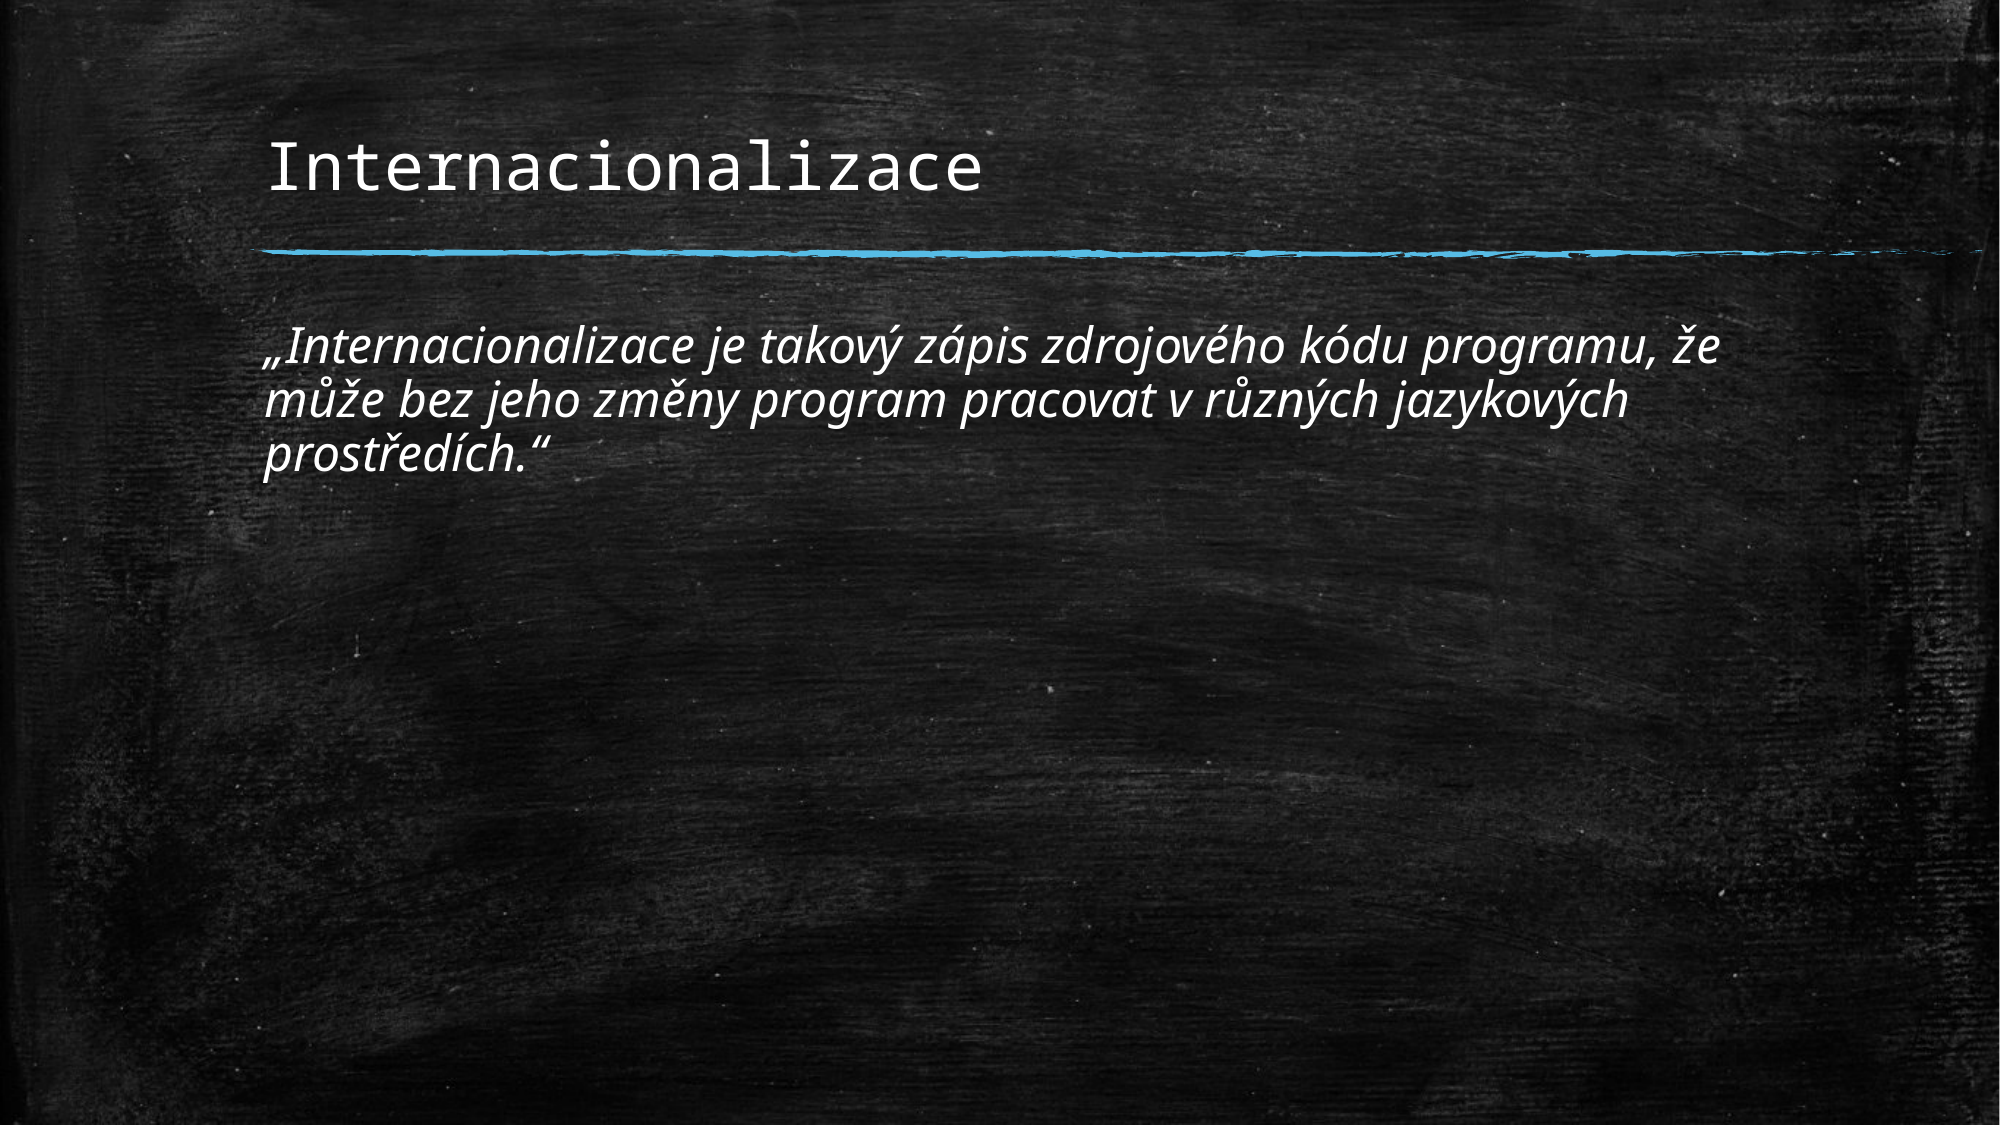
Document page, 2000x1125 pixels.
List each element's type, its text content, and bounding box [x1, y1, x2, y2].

title Internacionalizace [249, 45, 1750, 213]
picture [0, 0, 2000, 1125]
list „Internacionalizace je takový zápis zdrojového kódu programu, že může bez jeho změny program pracovat v různých jazykových prostředích.“ [249, 312, 1750, 1013]
